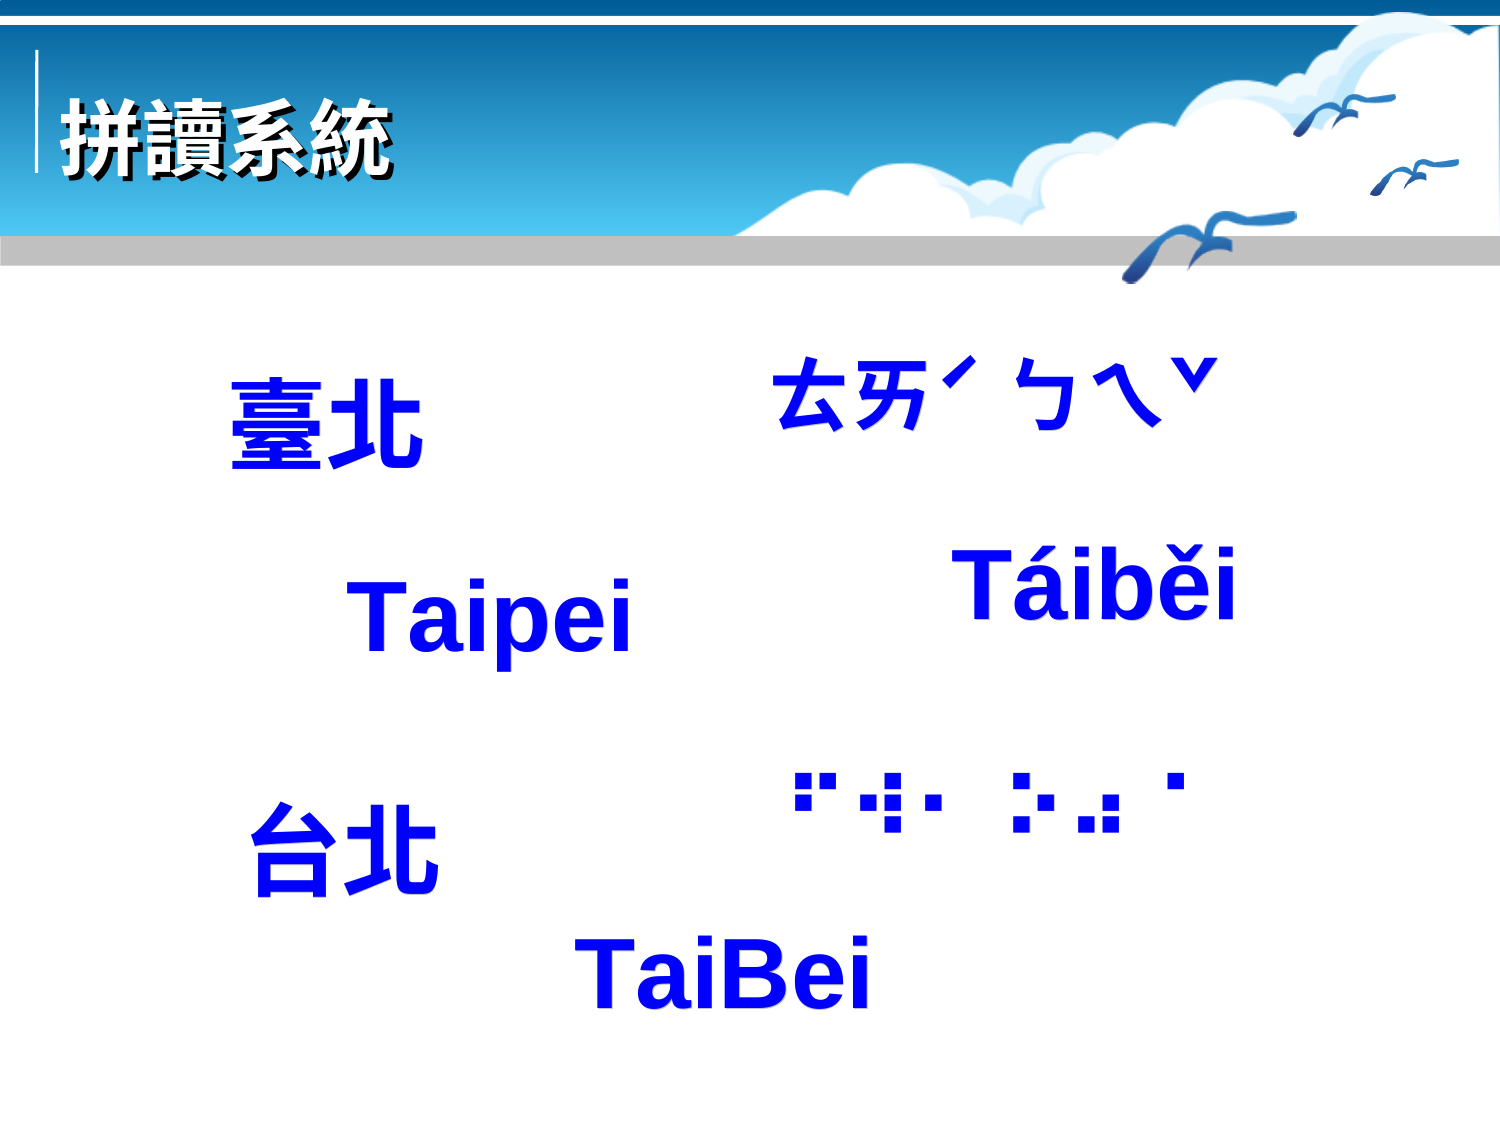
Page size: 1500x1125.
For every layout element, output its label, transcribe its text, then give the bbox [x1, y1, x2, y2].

title Táiběi [937, 524, 1262, 652]
title TaiBei [560, 913, 907, 1042]
title ⠋⠺⠂ ⠕⠴⠈ [768, 746, 1340, 879]
title 臺北 [211, 309, 472, 535]
picture [730, 12, 1500, 284]
title 台北 [227, 736, 482, 962]
title 拼讀系統 [59, 86, 1465, 186]
title Taipei [332, 554, 657, 686]
title ㄊㄞˊ ㄅㄟˇ [752, 327, 1323, 459]
